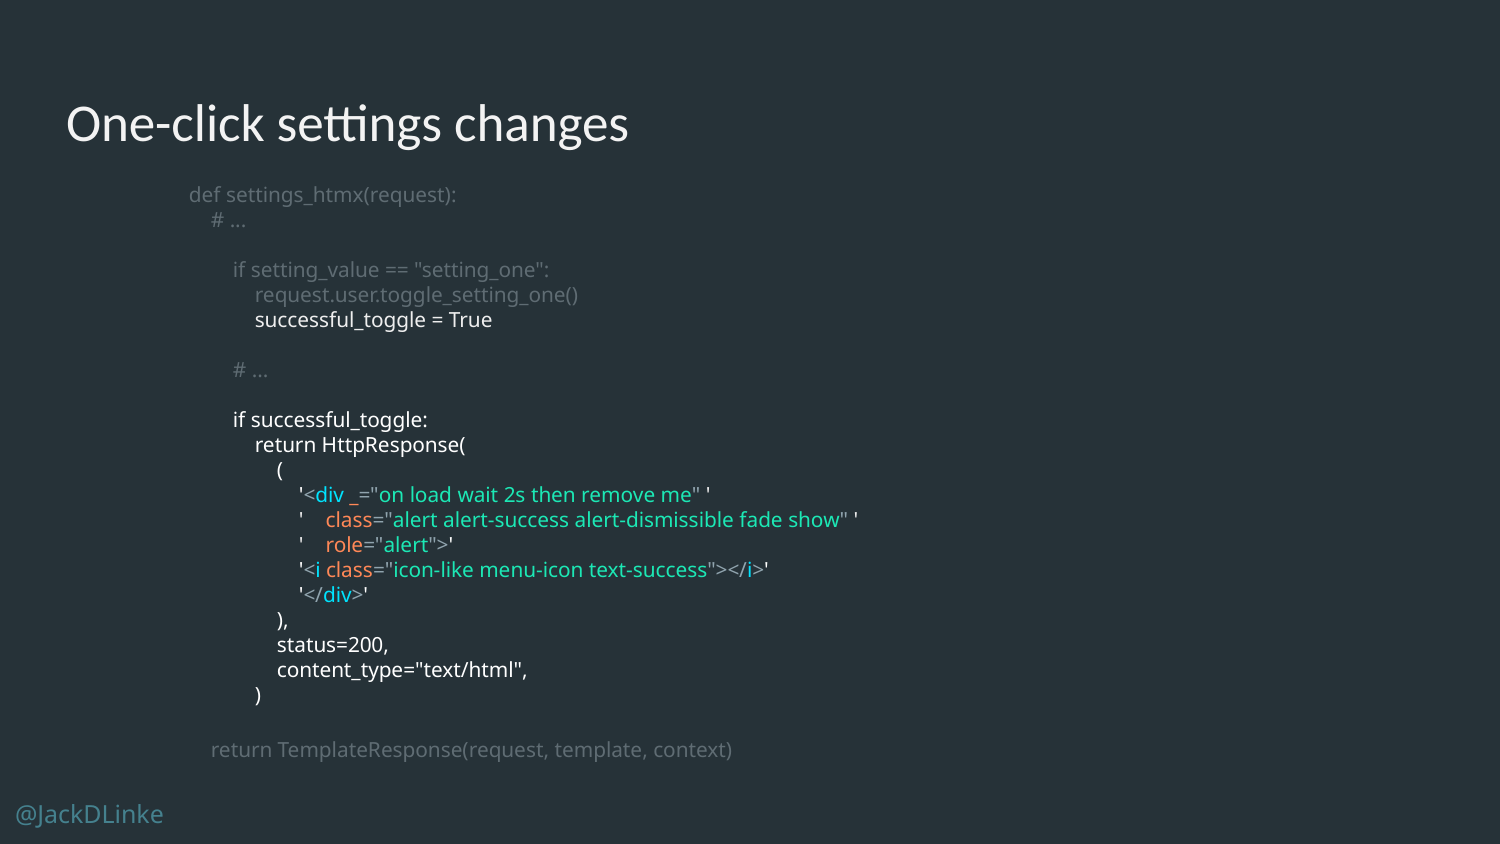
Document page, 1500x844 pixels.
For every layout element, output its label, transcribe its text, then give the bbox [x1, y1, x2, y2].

text_box def settings_htmx(request): # ... if setting_value == "setting_one": request.user.toggle_setting_one() successful_toggle = True # ... if successful_toggle: return HttpResponse( ( '<div _="on load wait 2s then remove me" ' ' class="alert alert-success alert-dismissible fade show" ' ' role="alert">' '<i class="icon-like menu-icon text-success"></i>' '</div>' ), status=200, content_type="text/html", ) return TemplateResponse(request, template, context) [173, 166, 1327, 802]
title One-click settings changes [51, 72, 1449, 167]
